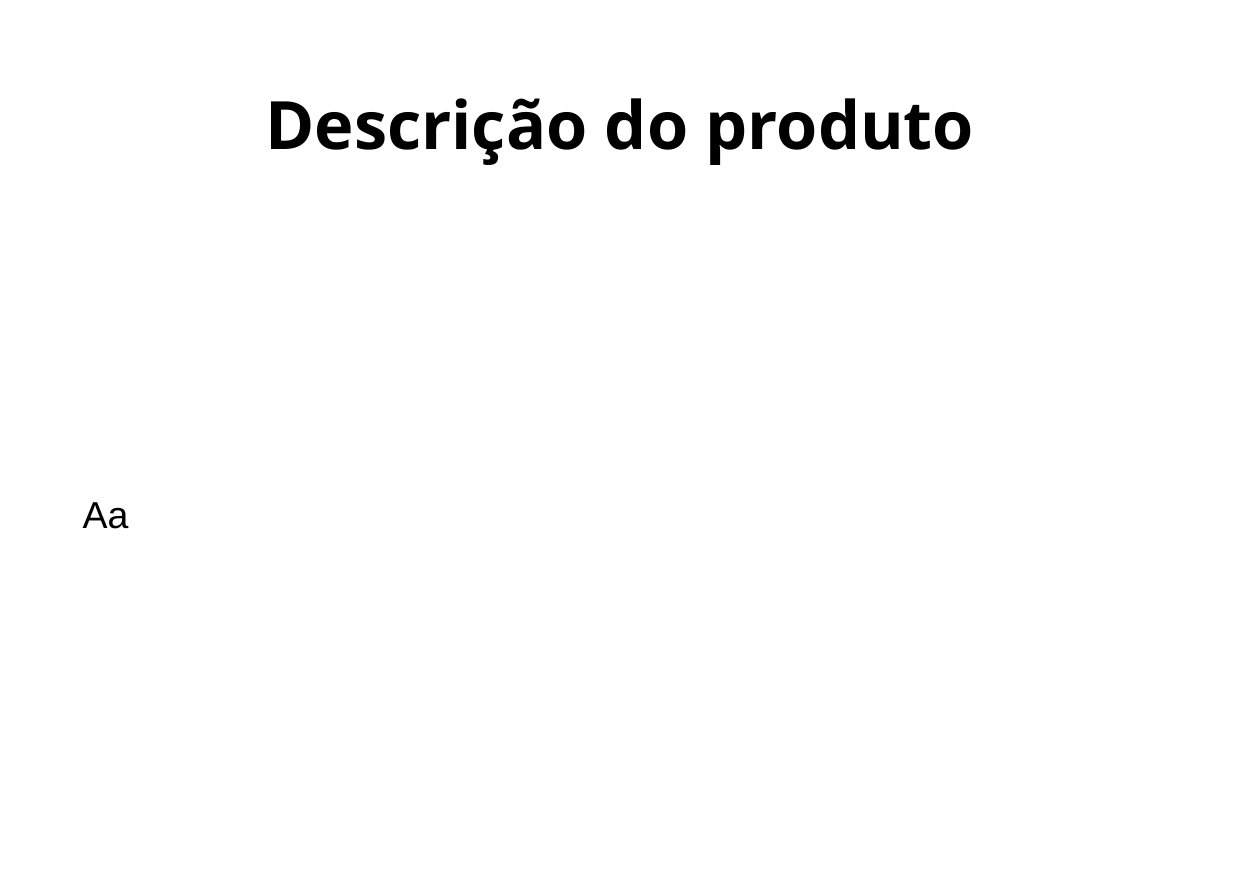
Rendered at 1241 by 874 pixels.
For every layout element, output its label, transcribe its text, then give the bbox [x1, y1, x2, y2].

text_box Descrição do produto [58, 82, 1181, 163]
text_box Aa [90, 505, 99, 518]
text_box Aa [82, 491, 1158, 537]
